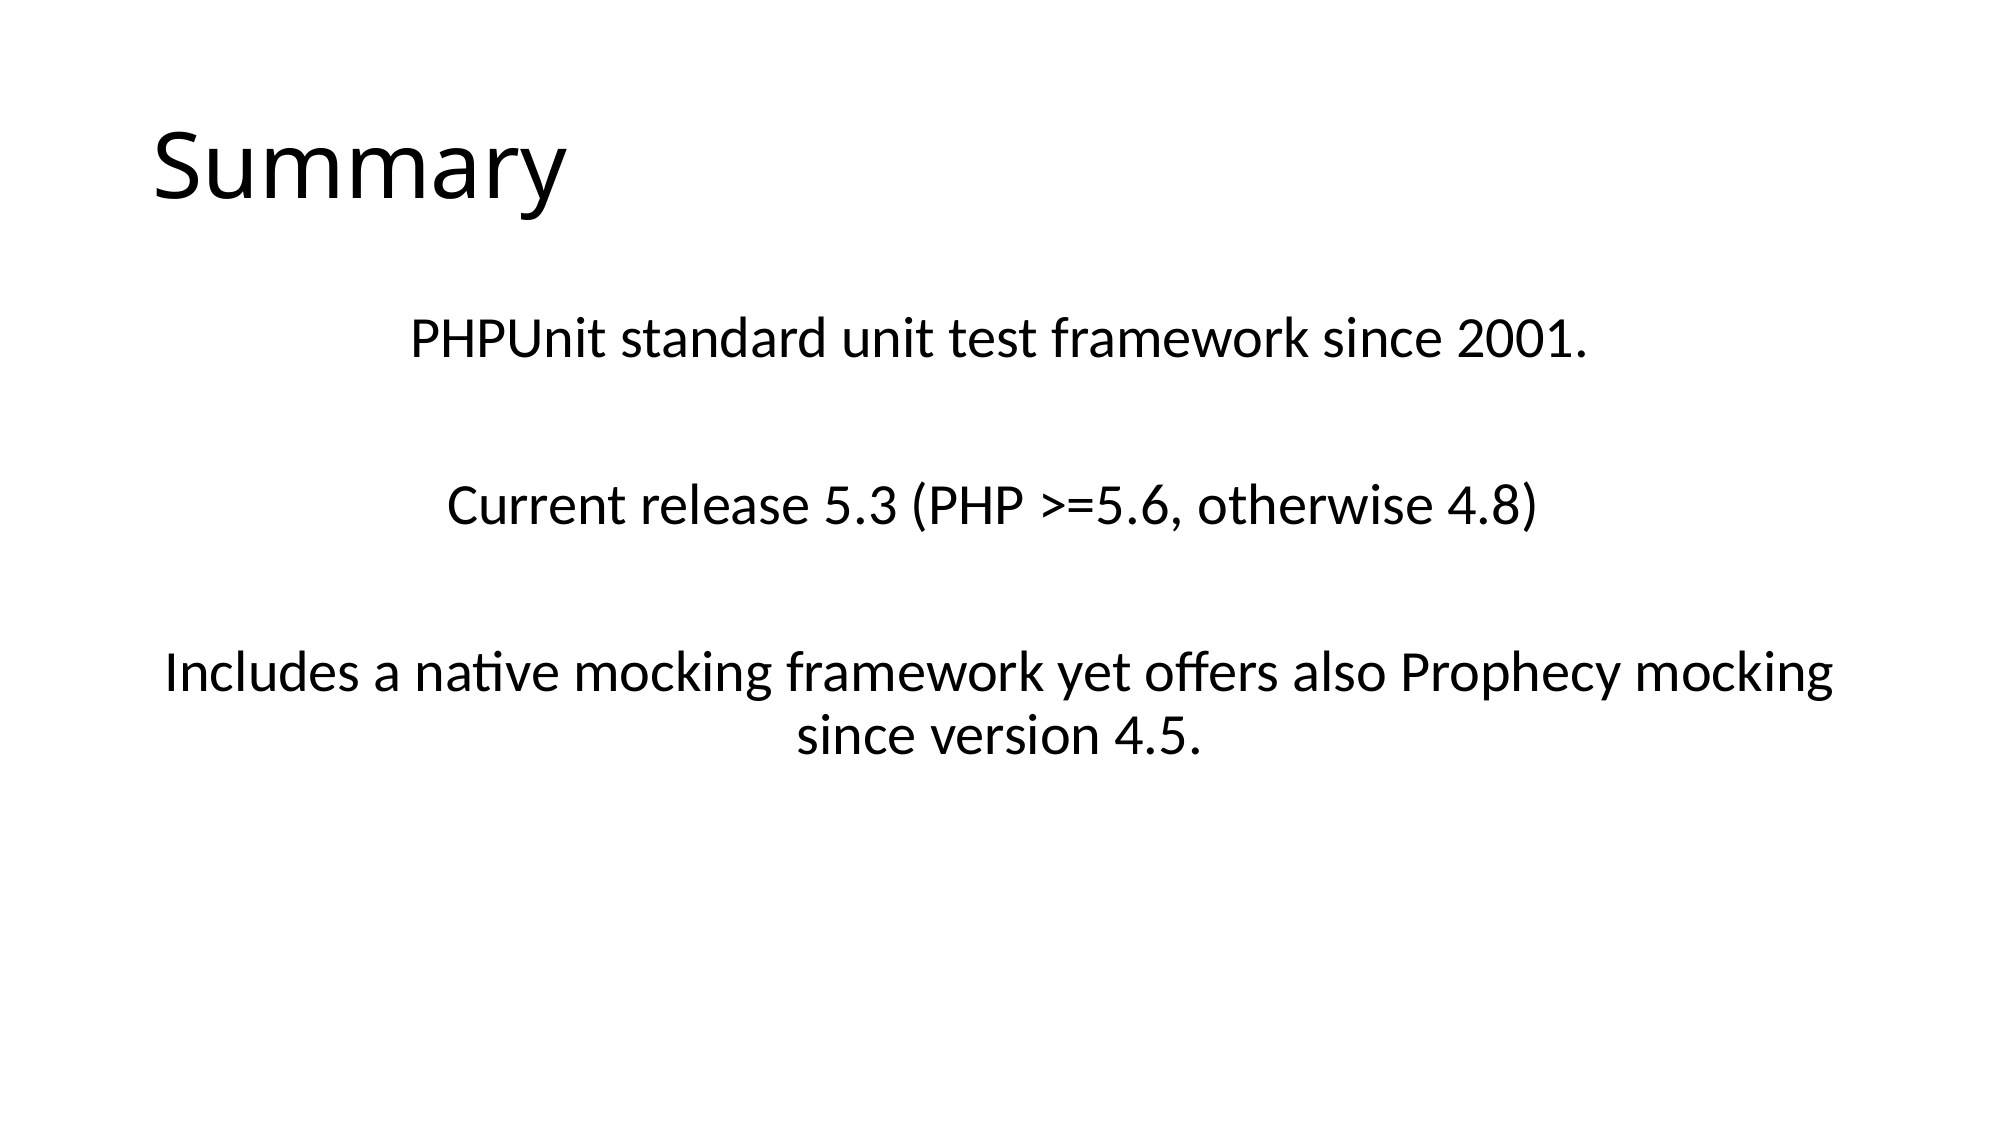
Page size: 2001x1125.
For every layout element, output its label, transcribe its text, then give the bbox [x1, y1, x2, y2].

list PHPUnit standard unit test framework since 2001. Current release 5.3 (PHP >=5.6, otherwise 4.8) Includes a native mocking framework yet offers also Prophecy mocking since version 4.5. [137, 299, 1863, 1014]
title Summary [137, 59, 1863, 278]
